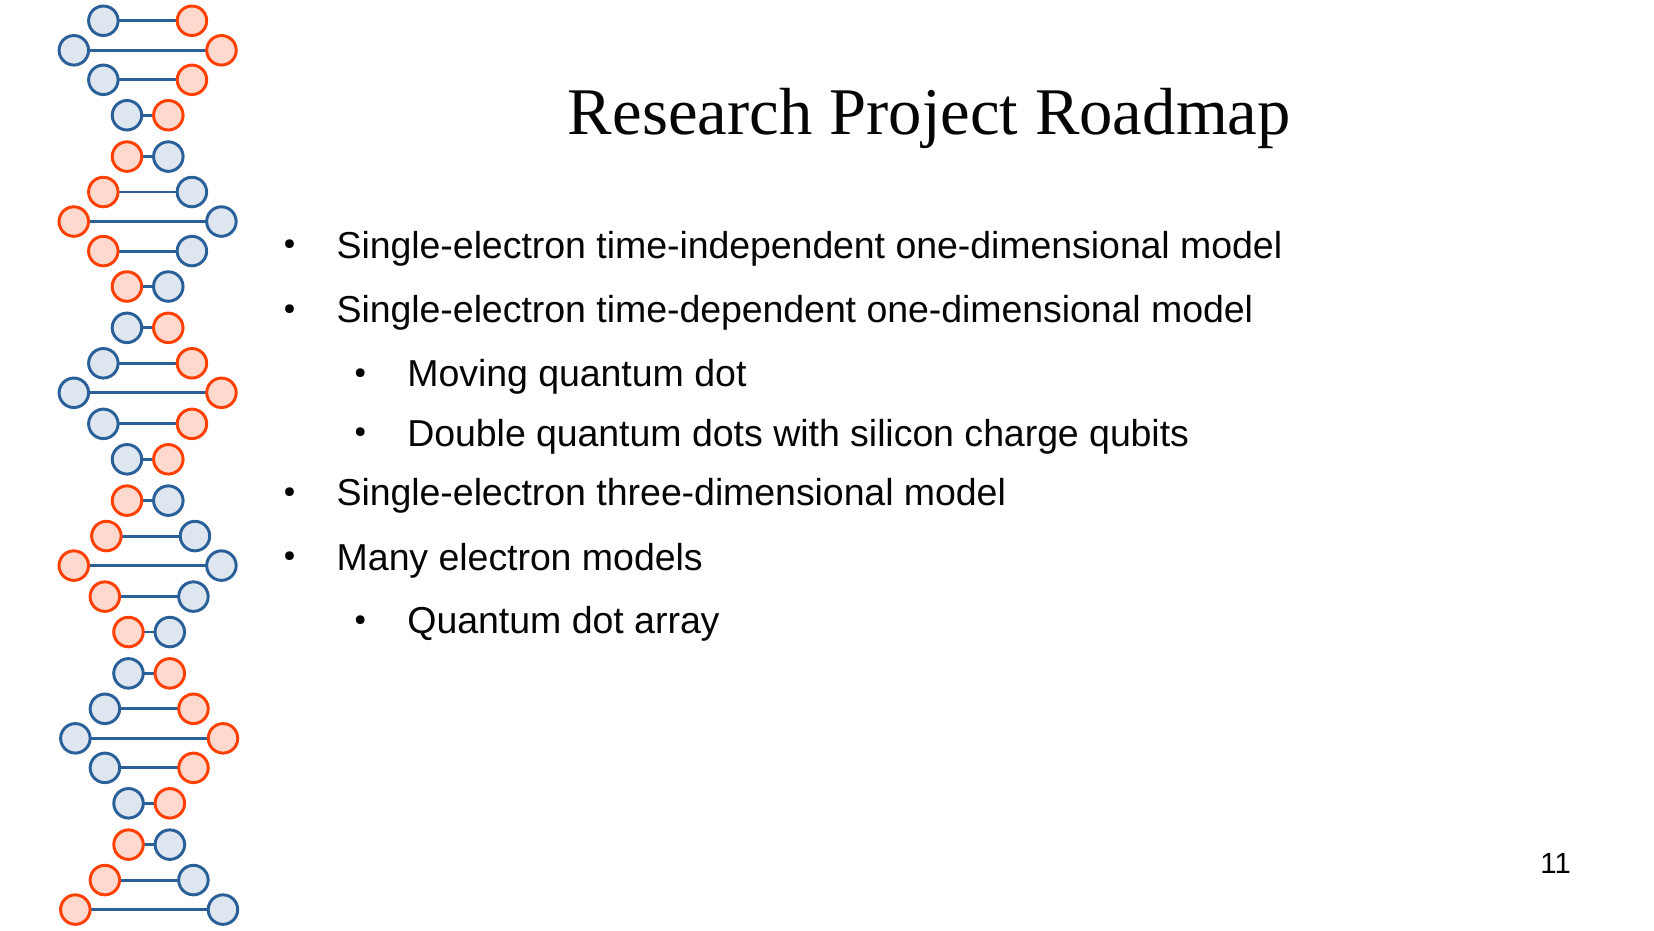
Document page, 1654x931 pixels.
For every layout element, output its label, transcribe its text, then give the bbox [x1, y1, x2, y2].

title Research Project Roadmap [265, 35, 1595, 189]
list Single-electron time-independent one-dimensional model Single-electron time-dependent one-dimensional model Moving quantum dot Double quantum dots with silicon charge qubits Single-electron three-dimensional model Many electron models Quantum dot array [265, 224, 1595, 764]
